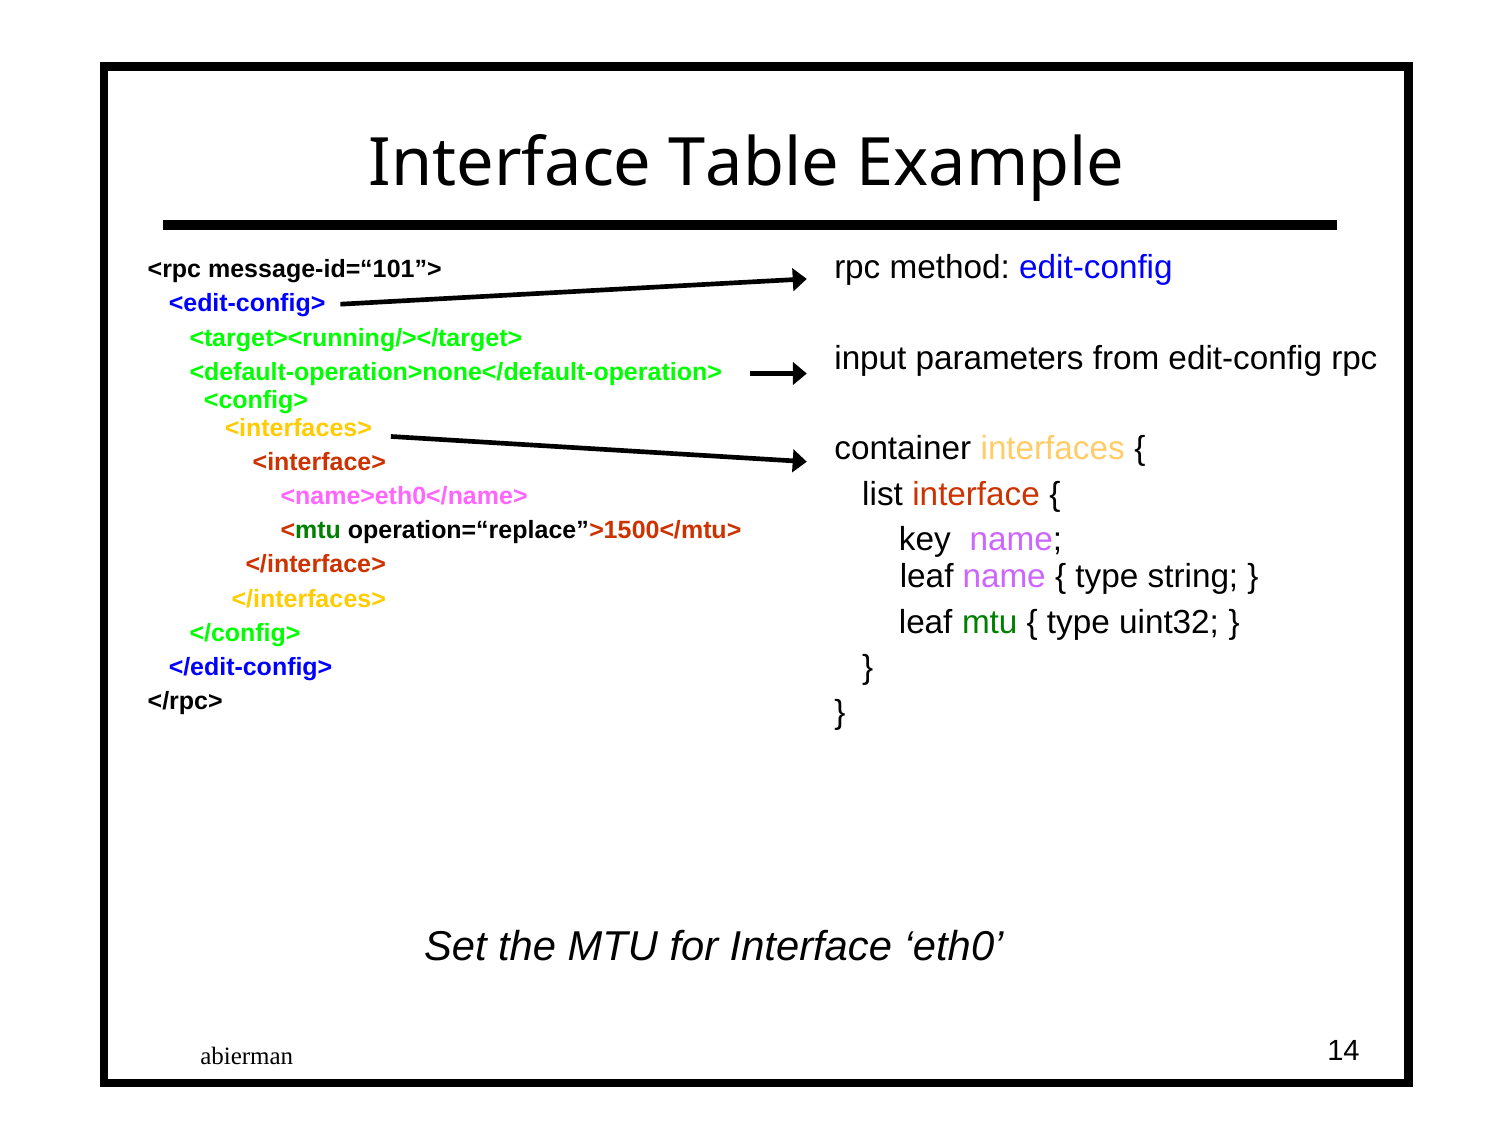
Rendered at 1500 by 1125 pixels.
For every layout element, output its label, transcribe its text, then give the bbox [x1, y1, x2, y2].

title Interface Table Example [162, 74, 1332, 213]
list rpc method: edit-config input parameters from edit-config rpc container interfaces { list interface { key name; leaf name { type string; } leaf mtu { type uint32; } } } [819, 241, 1405, 1017]
text_box <rpc message-id=“101”> <edit-config> <target><running/></target> <default-operation>none</default-operation> <config> <interfaces> <interface> <name>eth0</name> <mtu operation=“replace”>1500</mtu> </interface> </interfaces> </config> </edit-config> </rpc> [132, 247, 895, 1023]
text_box Set the MTU for Interface ‘eth0’ [409, 915, 1019, 978]
